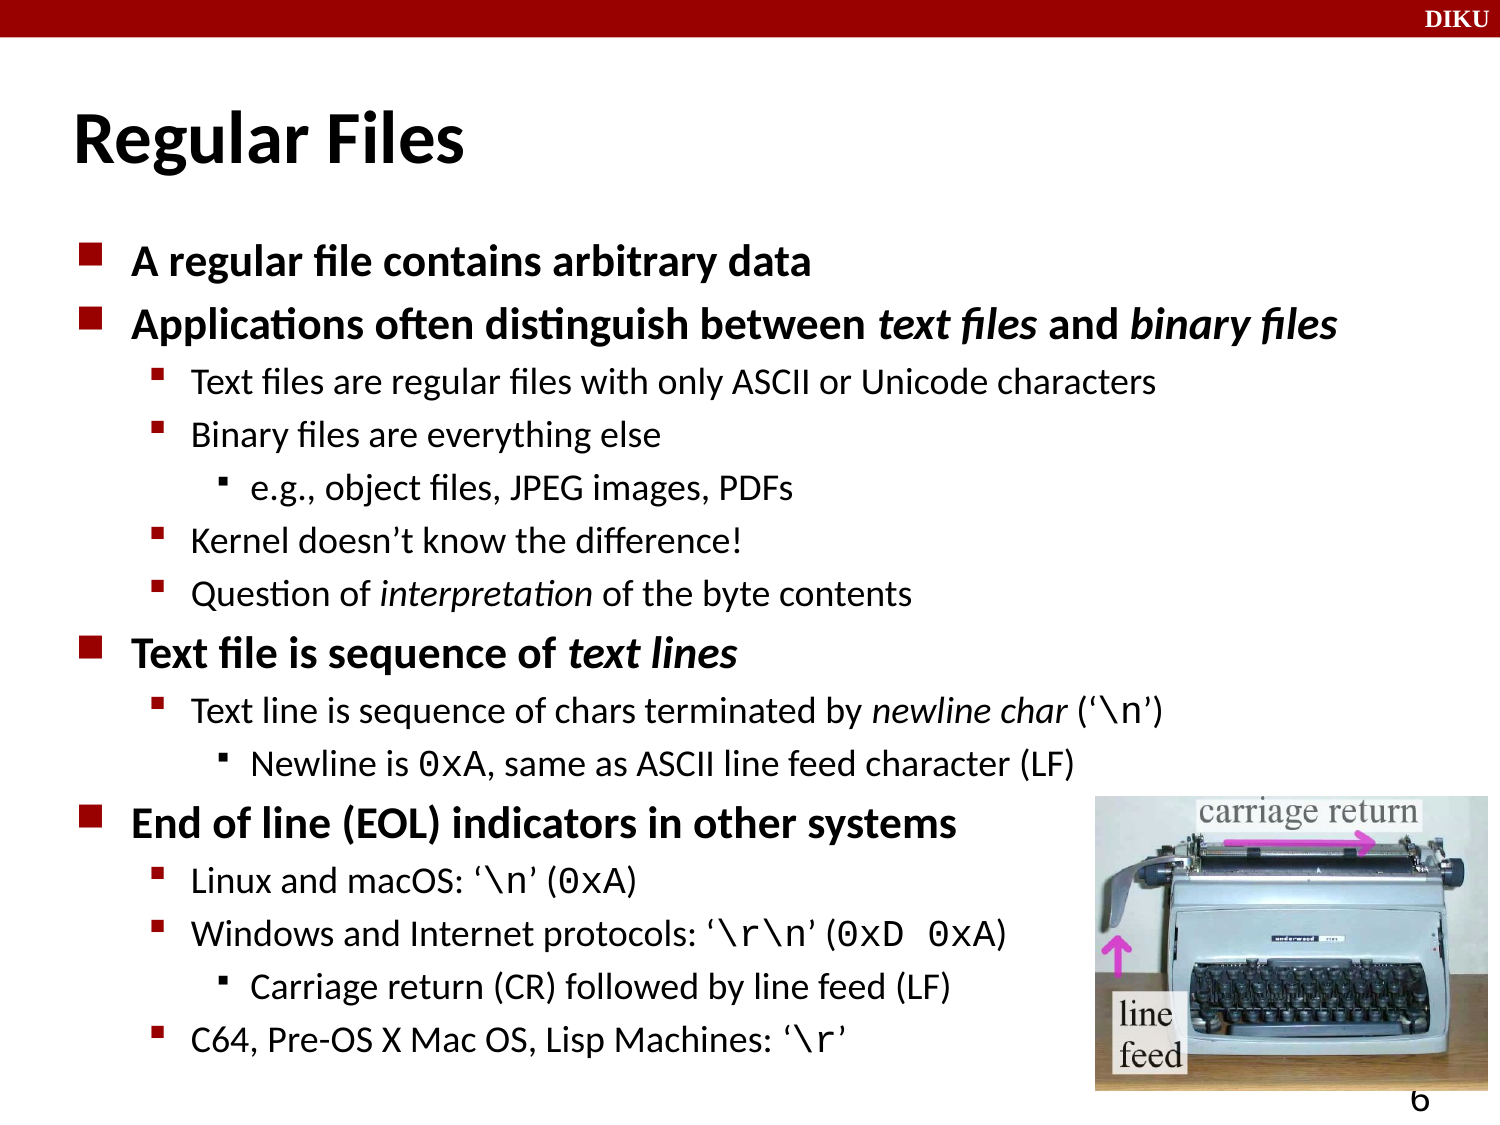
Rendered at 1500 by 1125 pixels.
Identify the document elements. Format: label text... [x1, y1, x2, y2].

picture [1095, 796, 1488, 1091]
text_box Regular Files [58, 71, 1304, 197]
text_box A regular file contains arbitrary data Applications often distinguish between text files and binary files Text files are regular files with only ASCII or Unicode characters Binary files are everything else e.g., object files, JPEG images, PDFs Kernel doesn’t know the difference! Question of interpretation of the byte contents Text file is sequence of text lines Text line is sequence of chars terminated by newline char (‘\n’) Newline is 0xA, same as ASCII line feed character (LF) End of line (EOL) indicators in other systems Linux and macOS: ‘\n’ (0xA) Windows and Internet protocols: ‘\r\n’ (0xD 0xA) Carriage return (CR) followed by line feed (LF) C64, Pre-OS X Mac OS, Lisp Machines: ‘\r’ [65, 223, 1361, 1088]
